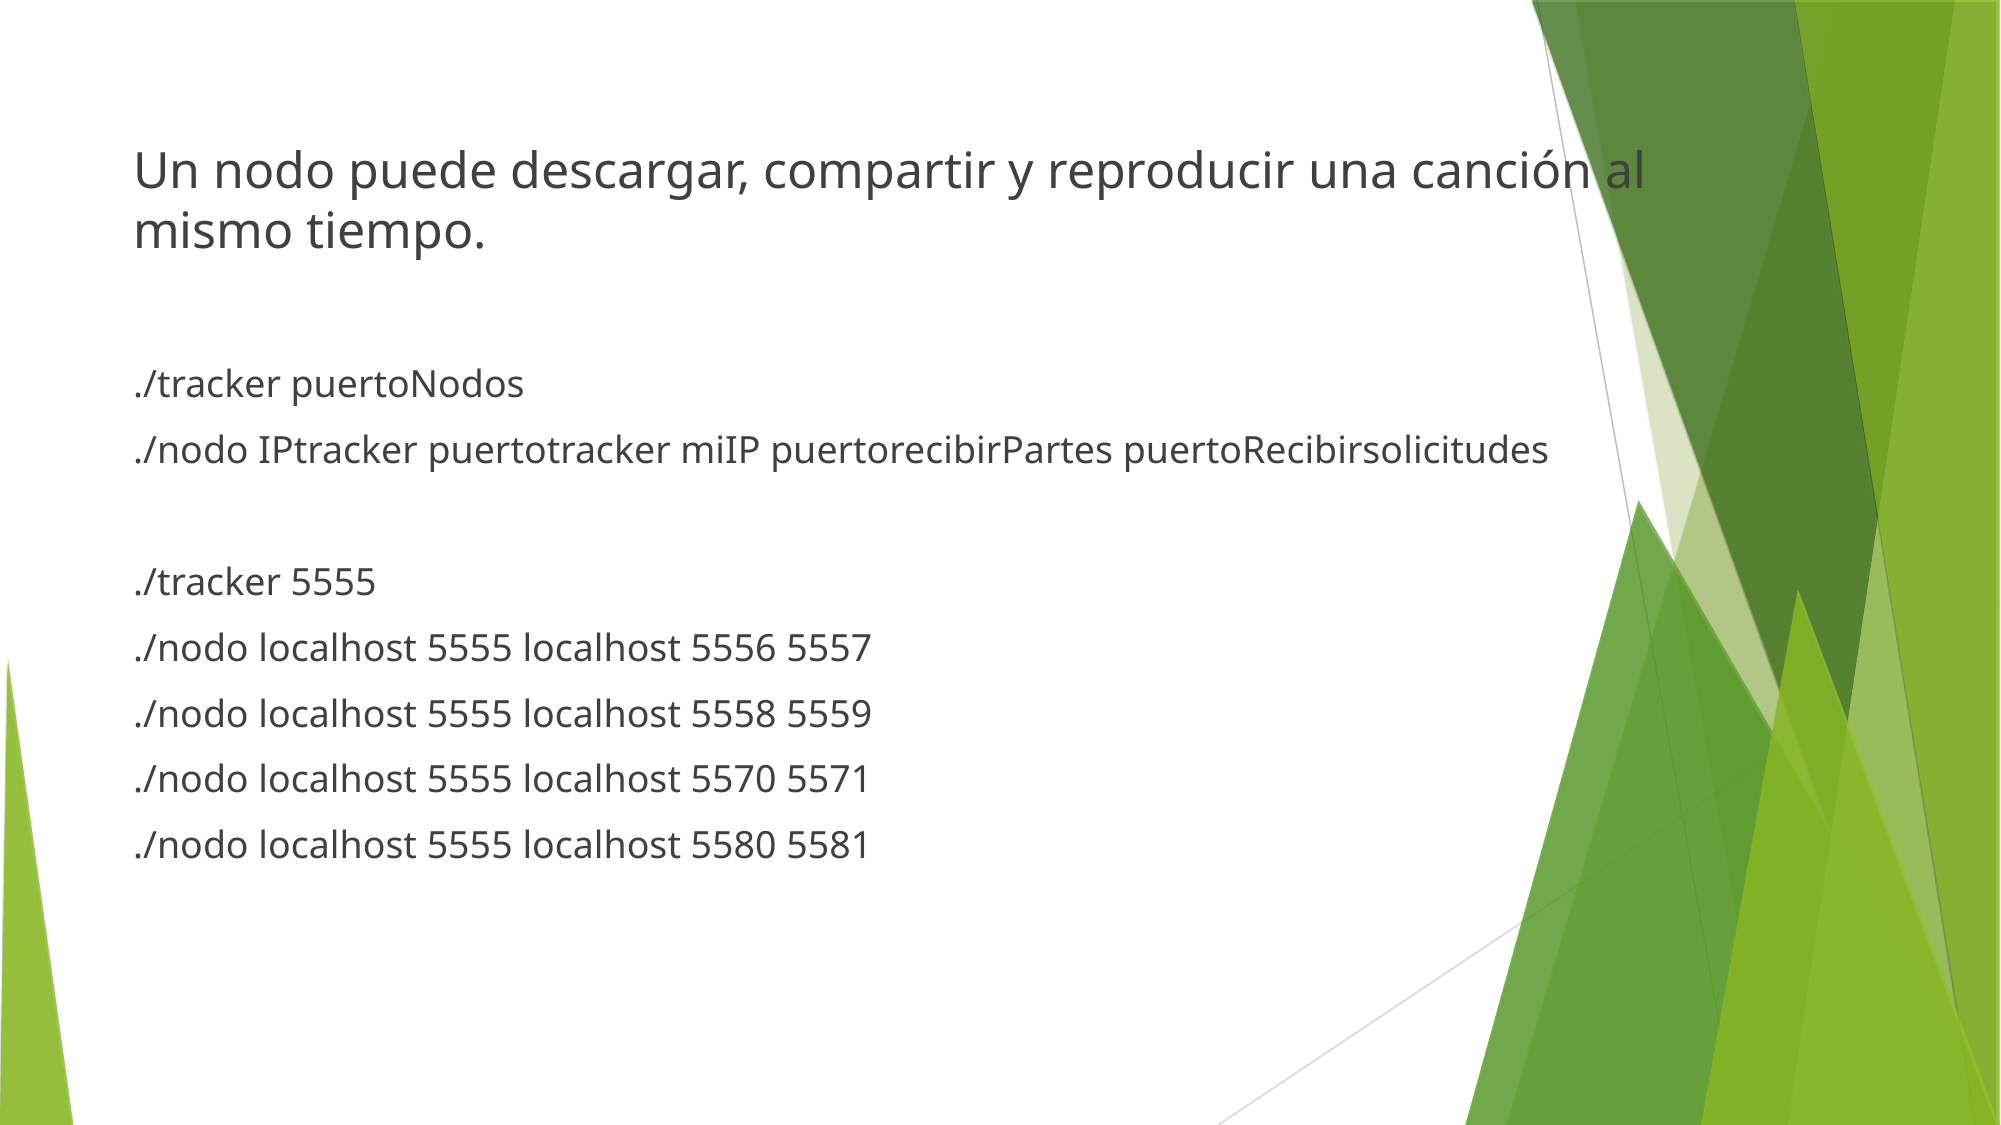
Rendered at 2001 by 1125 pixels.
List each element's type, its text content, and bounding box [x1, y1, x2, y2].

list Un nodo puede descargar, compartir y reproducir una canción al mismo tiempo. ./tracker puertoNodos ./nodo IPtracker puertotracker miIP puertorecibirPartes puertoRecibirsolicitudes ./tracker 5555 ./nodo localhost 5555 localhost 5556 5557 ./nodo localhost 5555 localhost 5558 5559 ./nodo localhost 5555 localhost 5570 5571 ./nodo localhost 5555 localhost 5580 5581 [118, 131, 1685, 898]
